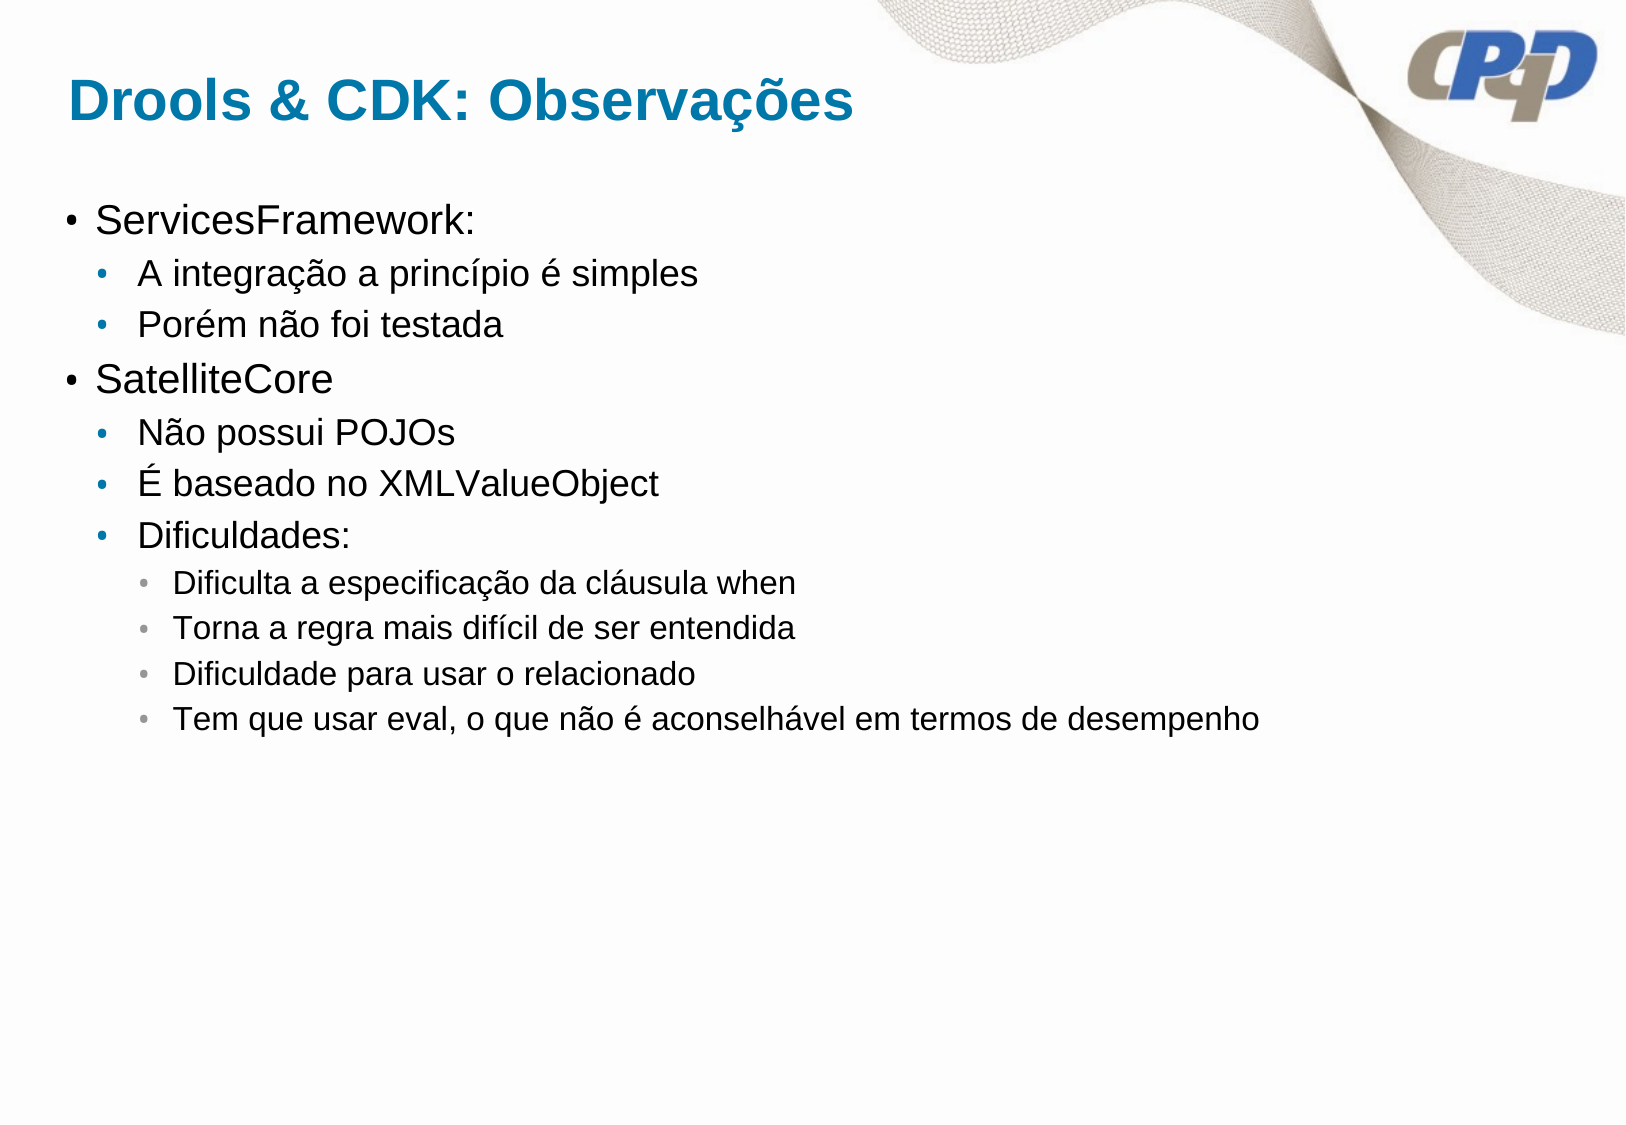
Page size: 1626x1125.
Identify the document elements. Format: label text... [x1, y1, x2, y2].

list ServicesFramework: A integração a princípio é simples Porém não foi testada SatelliteCore Não possui POJOs É baseado no XMLValueObject Dificuldades: Dificulta a especificação da cláusula when Torna a regra mais difícil de ser entendida Dificuldade para usar o relacionado Tem que usar eval, o que não é aconselhável em termos de desempenho [63, 196, 1544, 738]
picture [0, 0, 1626, 1125]
title Drools & CDK: Observações [68, 57, 1288, 143]
